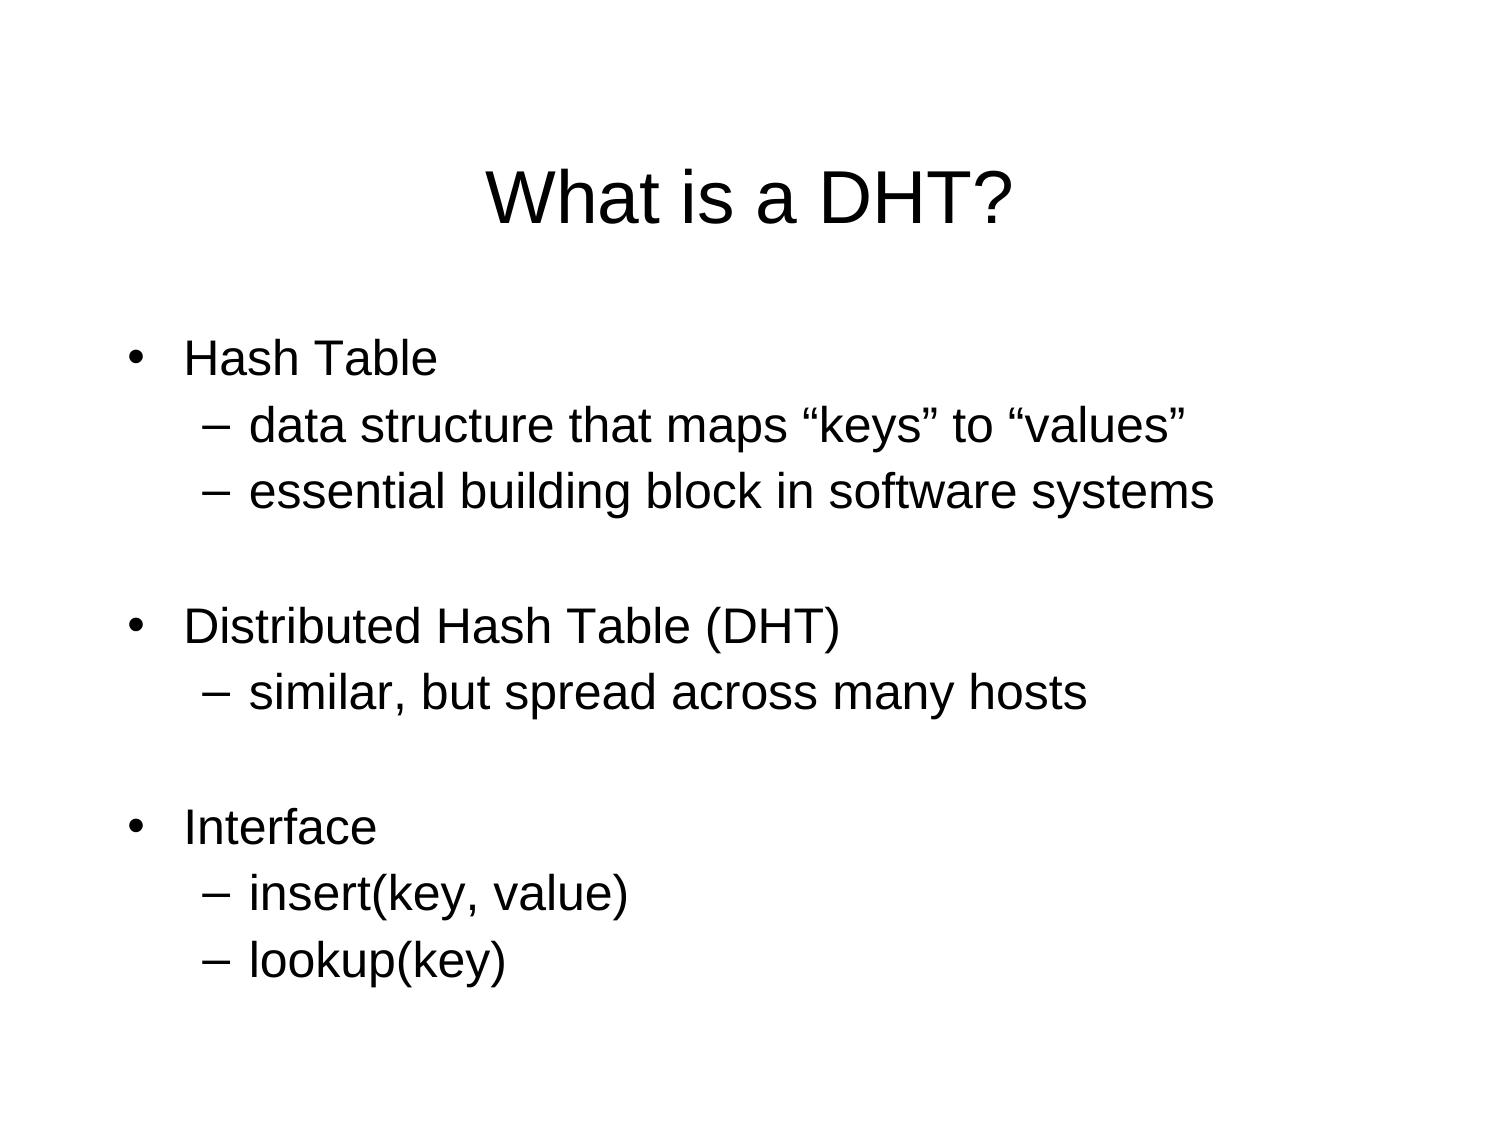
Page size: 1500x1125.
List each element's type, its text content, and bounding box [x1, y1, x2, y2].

title What is a DHT? [112, 99, 1388, 288]
list Hash Table data structure that maps “keys” to “values” essential building block in software systems Distributed Hash Table (DHT) similar, but spread across many hosts Interface insert(key, value) lookup(key) [112, 324, 1425, 1000]
